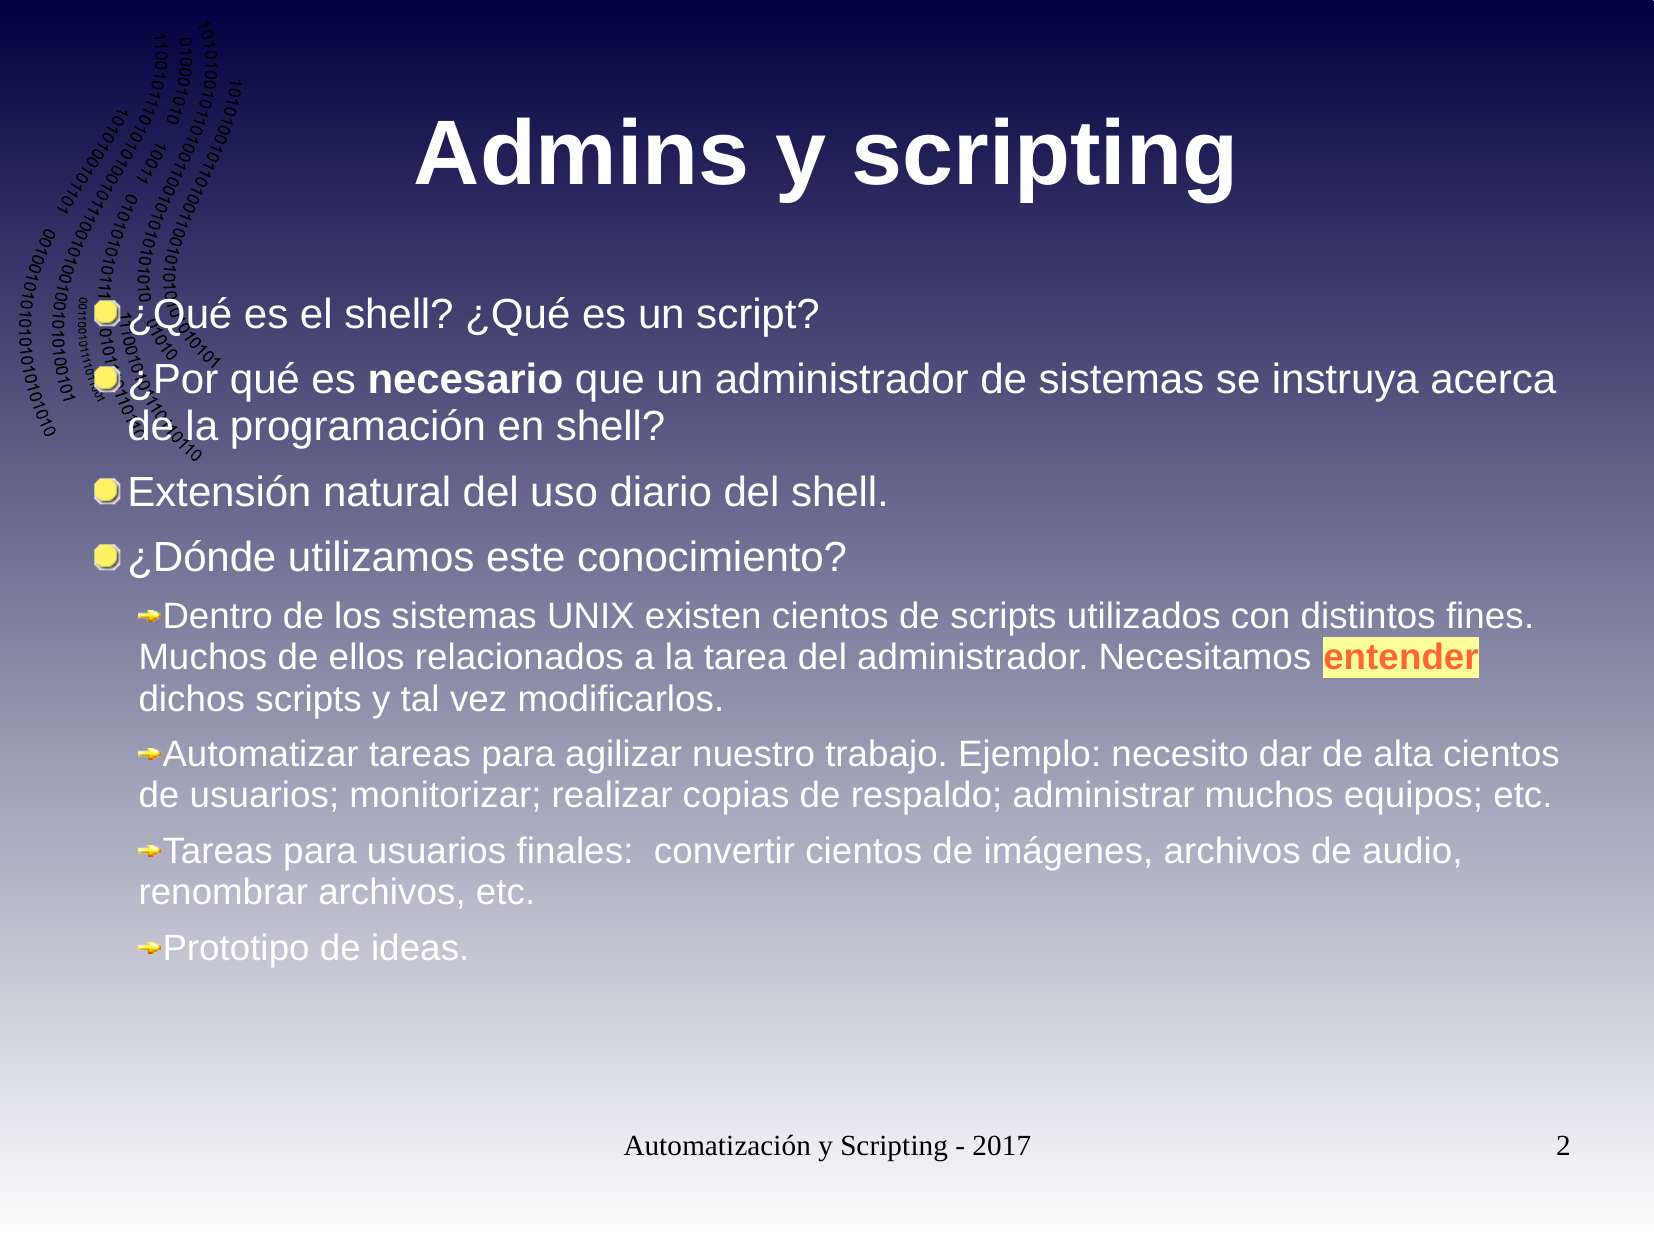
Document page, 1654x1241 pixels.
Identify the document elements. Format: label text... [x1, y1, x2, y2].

picture [18, 21, 243, 461]
title Admins y scripting [82, 49, 1571, 257]
list ¿Qué es el shell? ¿Qué es un script? ¿Por qué es necesario que un administrador de sistemas se instruya acerca de la programación en shell? Extensión natural del uso diario del shell. ¿Dónde utilizamos este conocimiento? Dentro de los sistemas UNIX existen cientos de scripts utilizados con distintos fines. Muchos de ellos relacionados a la tarea del administrador. Necesitamos entender dichos scripts y tal vez modificarlos. Automatizar tareas para agilizar nuestro trabajo. Ejemplo: necesito dar de alta cientos de usuarios; monitorizar; realizar copias de respaldo; administrar muchos equipos; etc. Tareas para usuarios finales: convertir cientos de imágenes, archivos de audio, renombrar archivos, etc. Prototipo de ideas. [82, 290, 1571, 1010]
